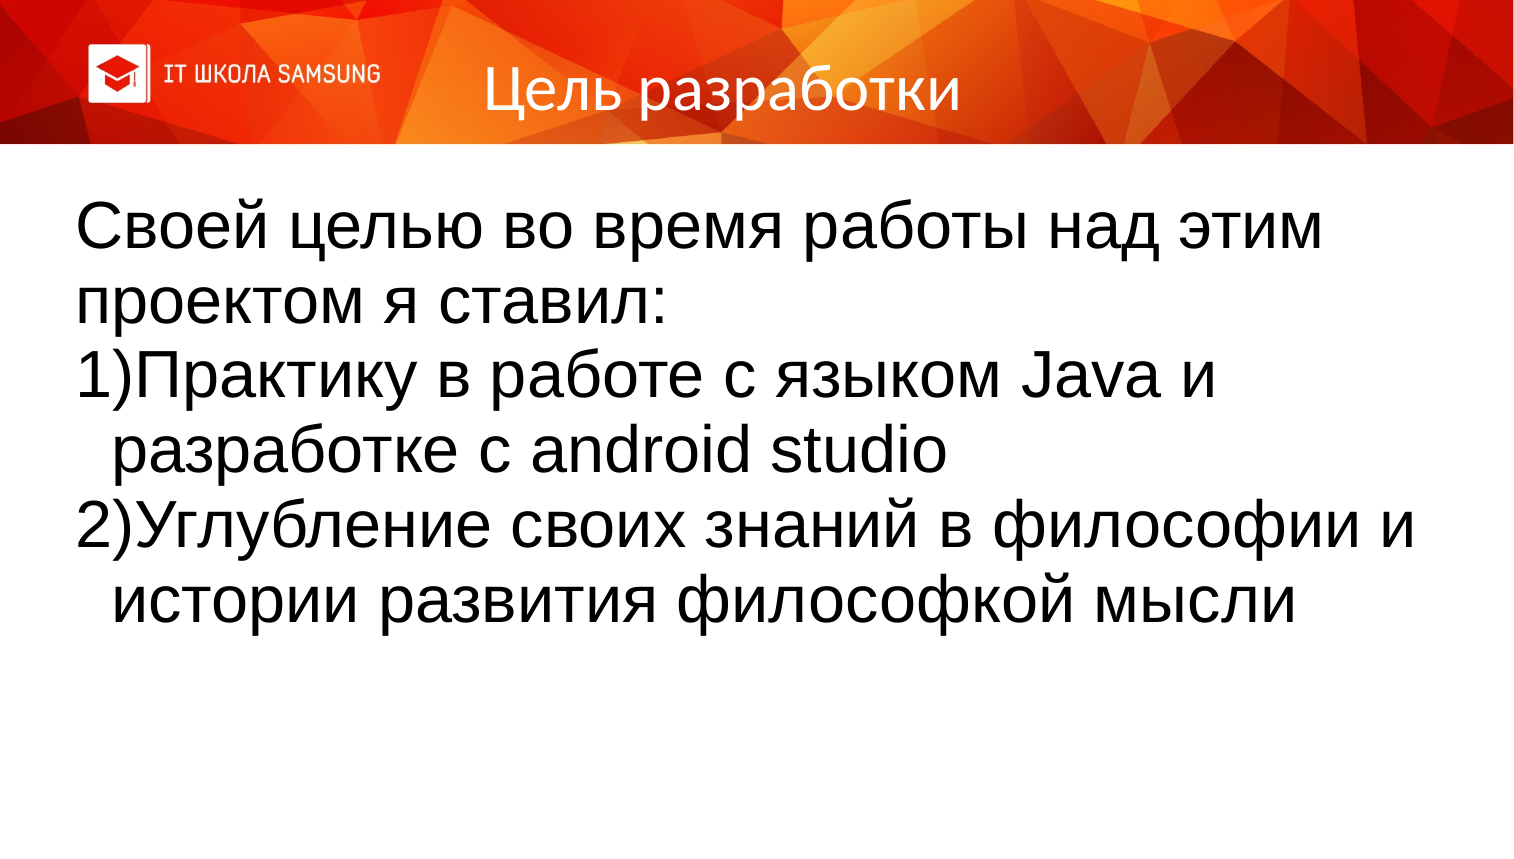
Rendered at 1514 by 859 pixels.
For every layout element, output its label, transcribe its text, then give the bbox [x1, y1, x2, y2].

subtitle Своей целью во время работы над этим проектом я ставил: Практику в работе с языком Java и разработке с android studio Углубление своих знаний в философии и истории развития философкой мысли [75, 187, 1438, 712]
picture [0, 0, 1514, 859]
title Цель разработки [483, 21, 1514, 166]
